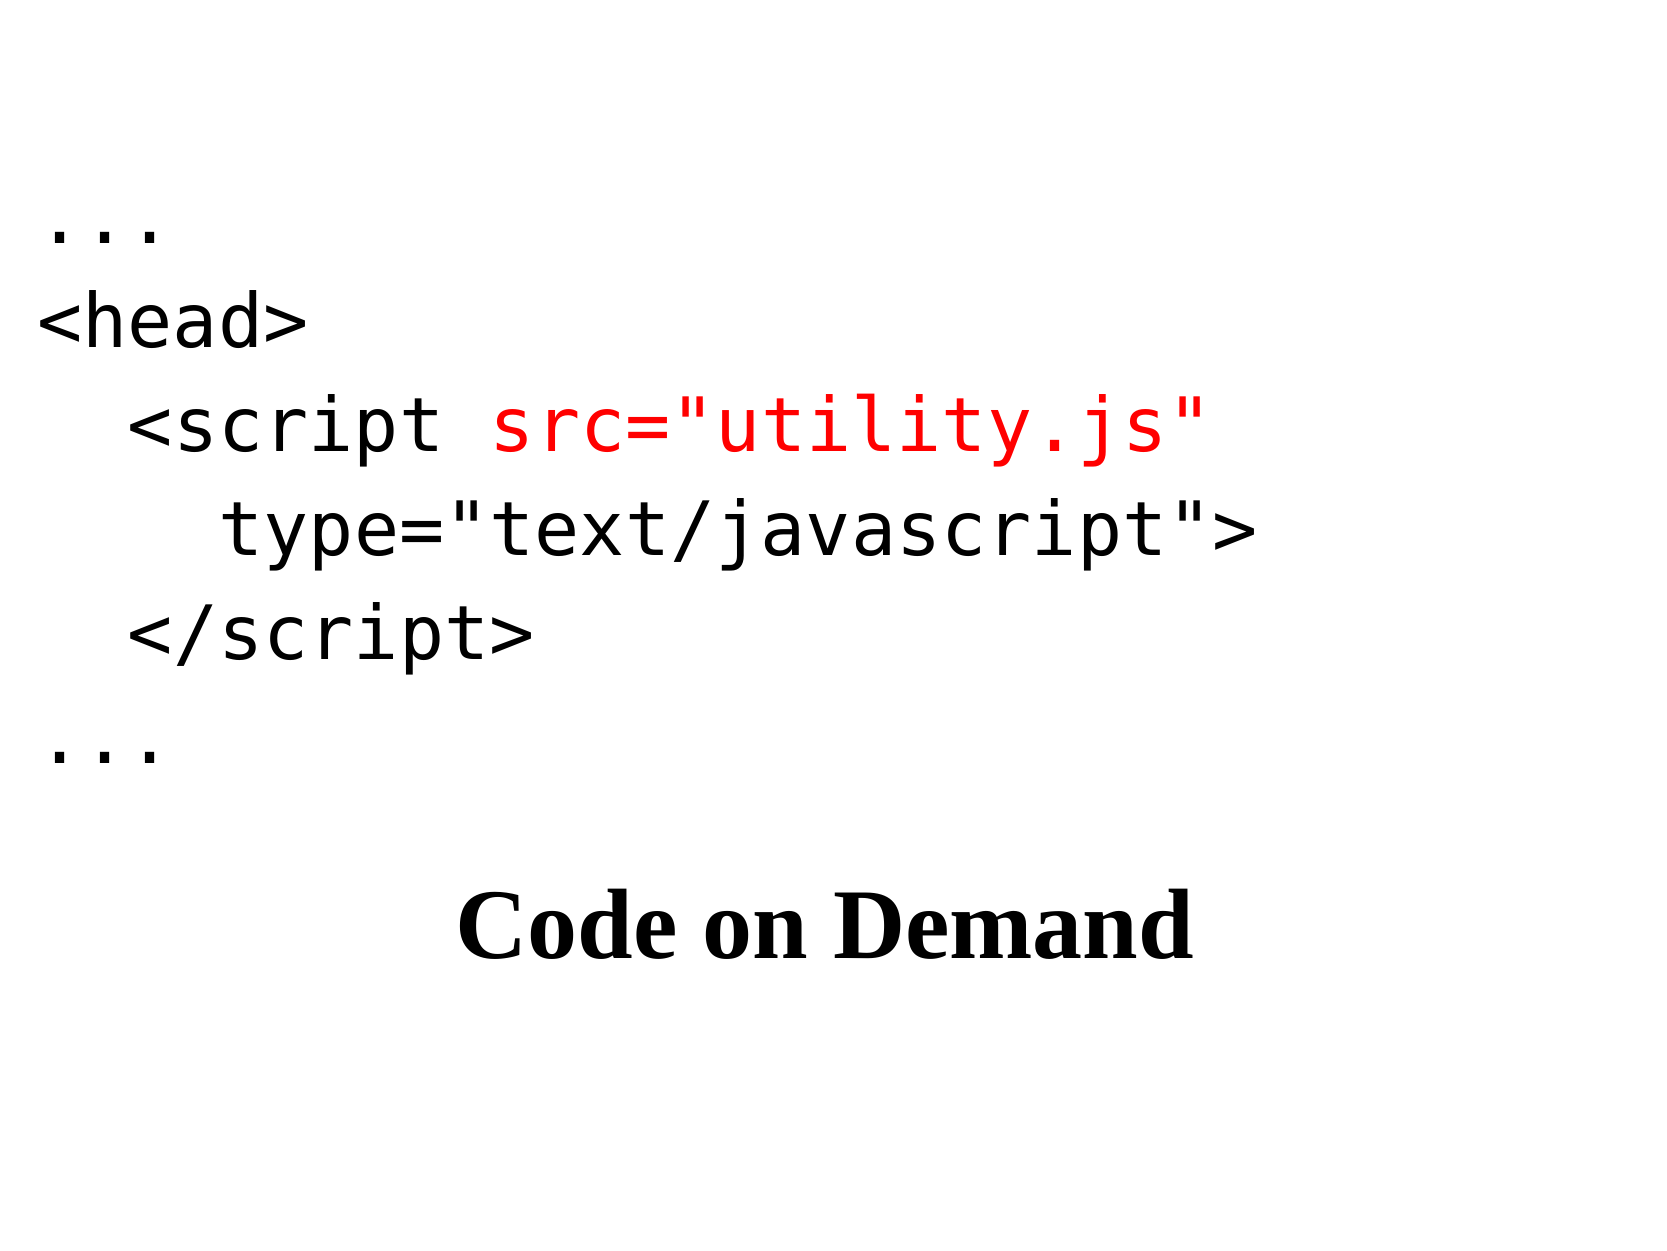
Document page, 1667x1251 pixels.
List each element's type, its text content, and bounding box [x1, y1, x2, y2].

text_box ... <head> <script src="utility.js" type="text/javascript"> </script> ... [37, 55, 1613, 862]
text_box Code on Demand [37, 862, 1613, 1126]
